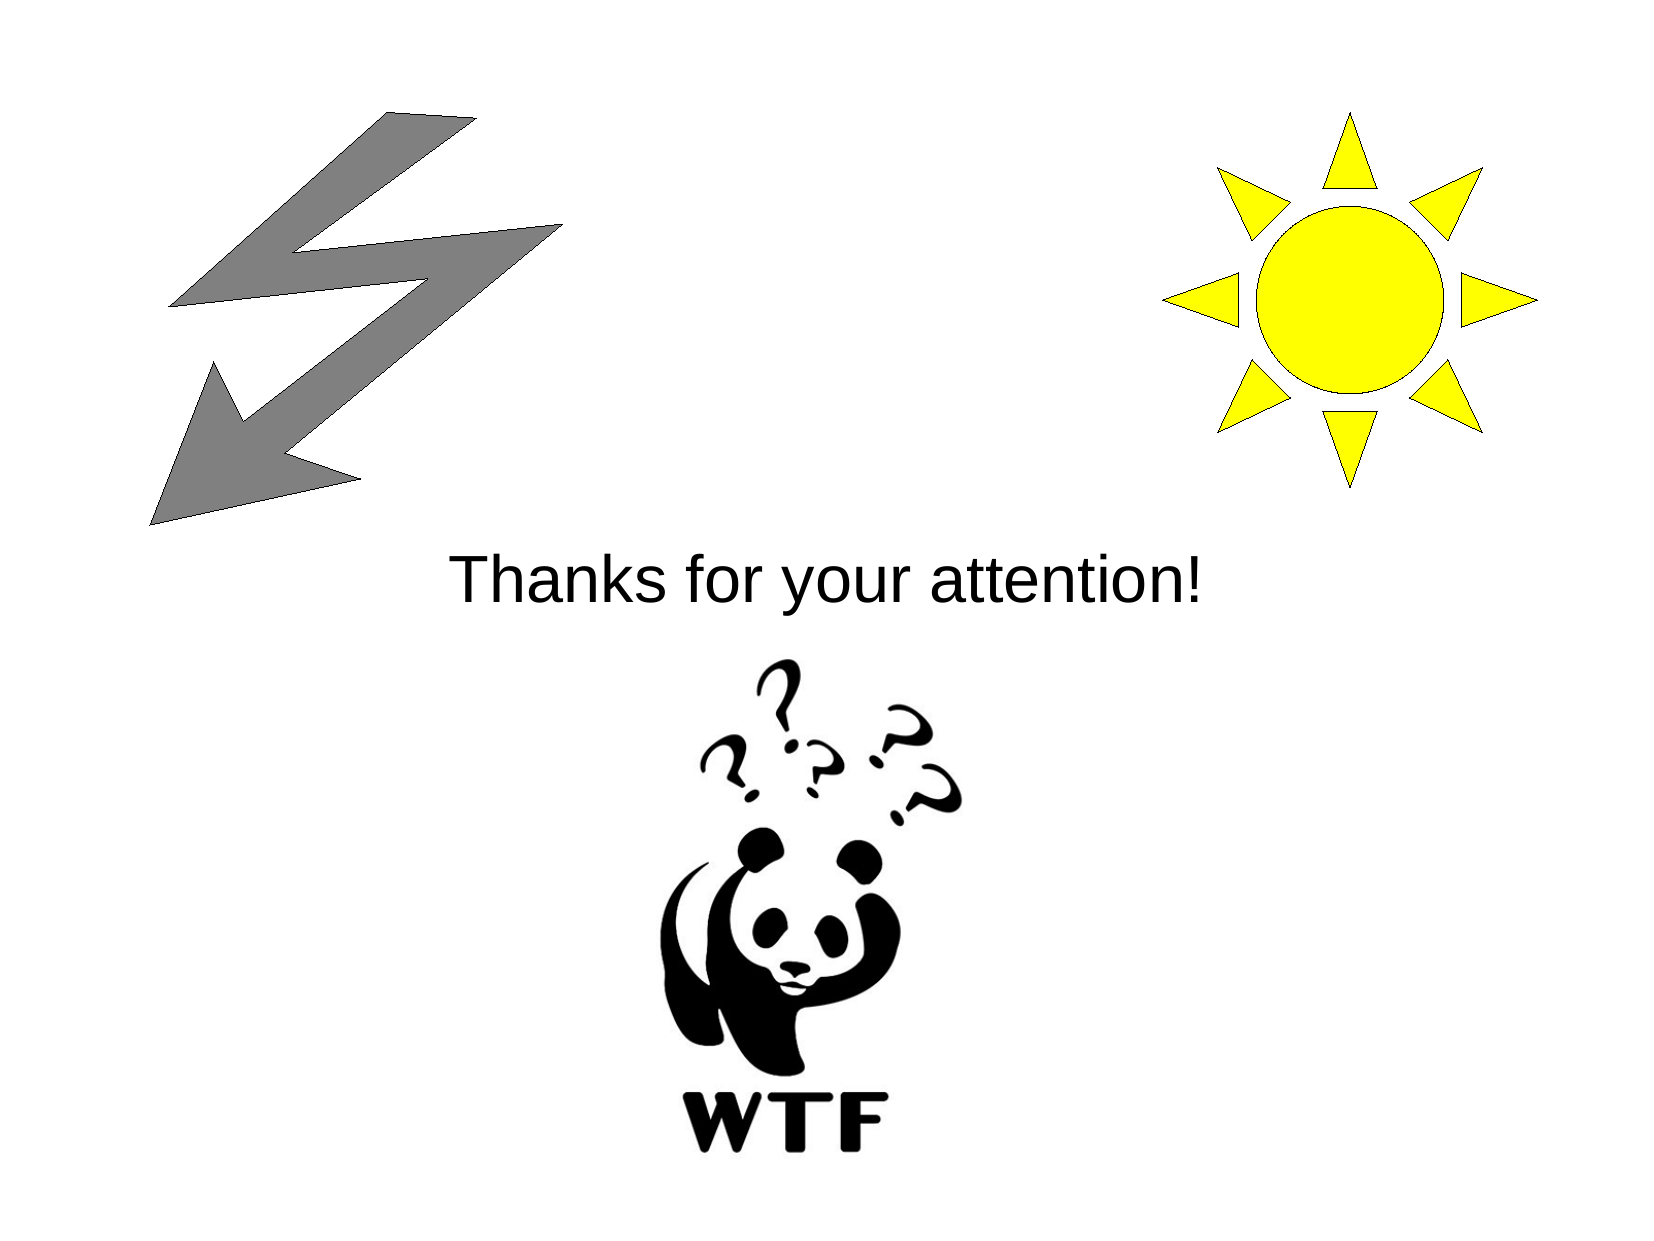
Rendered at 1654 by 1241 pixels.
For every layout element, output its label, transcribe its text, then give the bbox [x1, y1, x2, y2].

text_box [149, 112, 563, 526]
text_box [1162, 272, 1239, 328]
text_box [1217, 359, 1291, 433]
text_box [1409, 359, 1483, 433]
text_box [1322, 112, 1378, 189]
text_box [1217, 167, 1291, 241]
text_box [1461, 272, 1538, 328]
picture [647, 655, 976, 1163]
subtitle Thanks for your attention! [82, 56, 1571, 1102]
text_box [1409, 167, 1483, 241]
text_box [1256, 206, 1444, 394]
text_box [1322, 411, 1378, 488]
